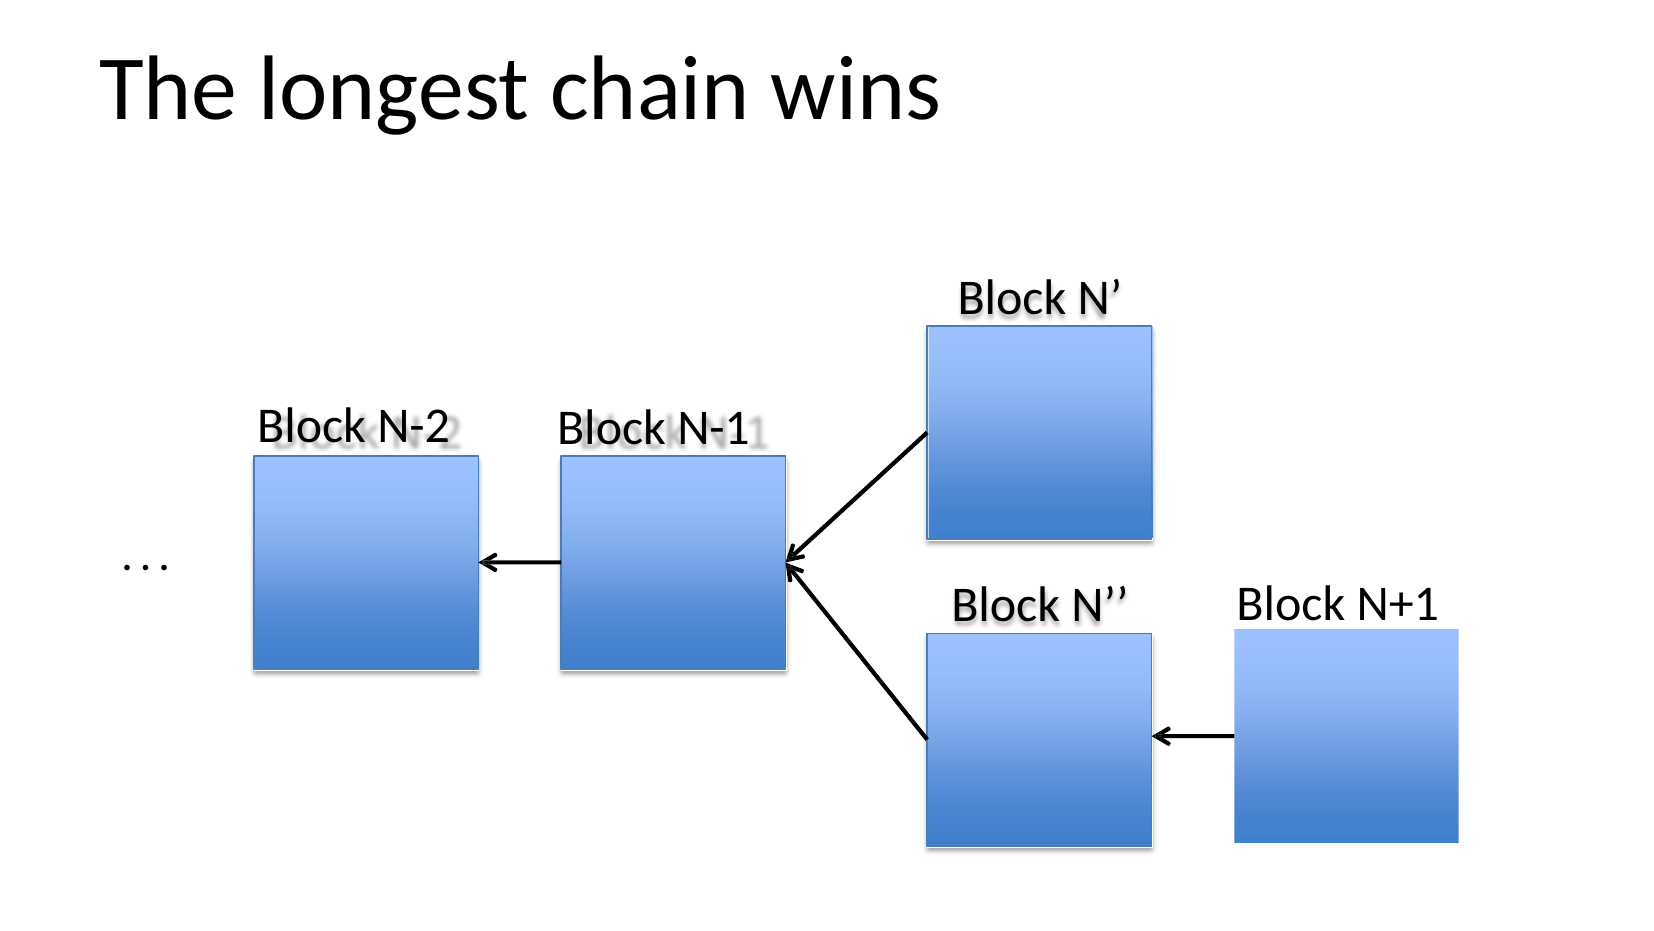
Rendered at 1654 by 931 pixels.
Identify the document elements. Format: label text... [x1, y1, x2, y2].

text_box Block N-2 [254, 392, 498, 453]
text_box [233, 249, 1459, 916]
title The longest chain wins [99, 27, 1555, 193]
text_box Block N’ [955, 264, 1170, 325]
text_box Block N’’ [949, 571, 1176, 632]
text_box Block N-1 [555, 394, 820, 455]
text_box Block N+1 [1234, 569, 1500, 631]
text_box . . . [120, 532, 224, 578]
